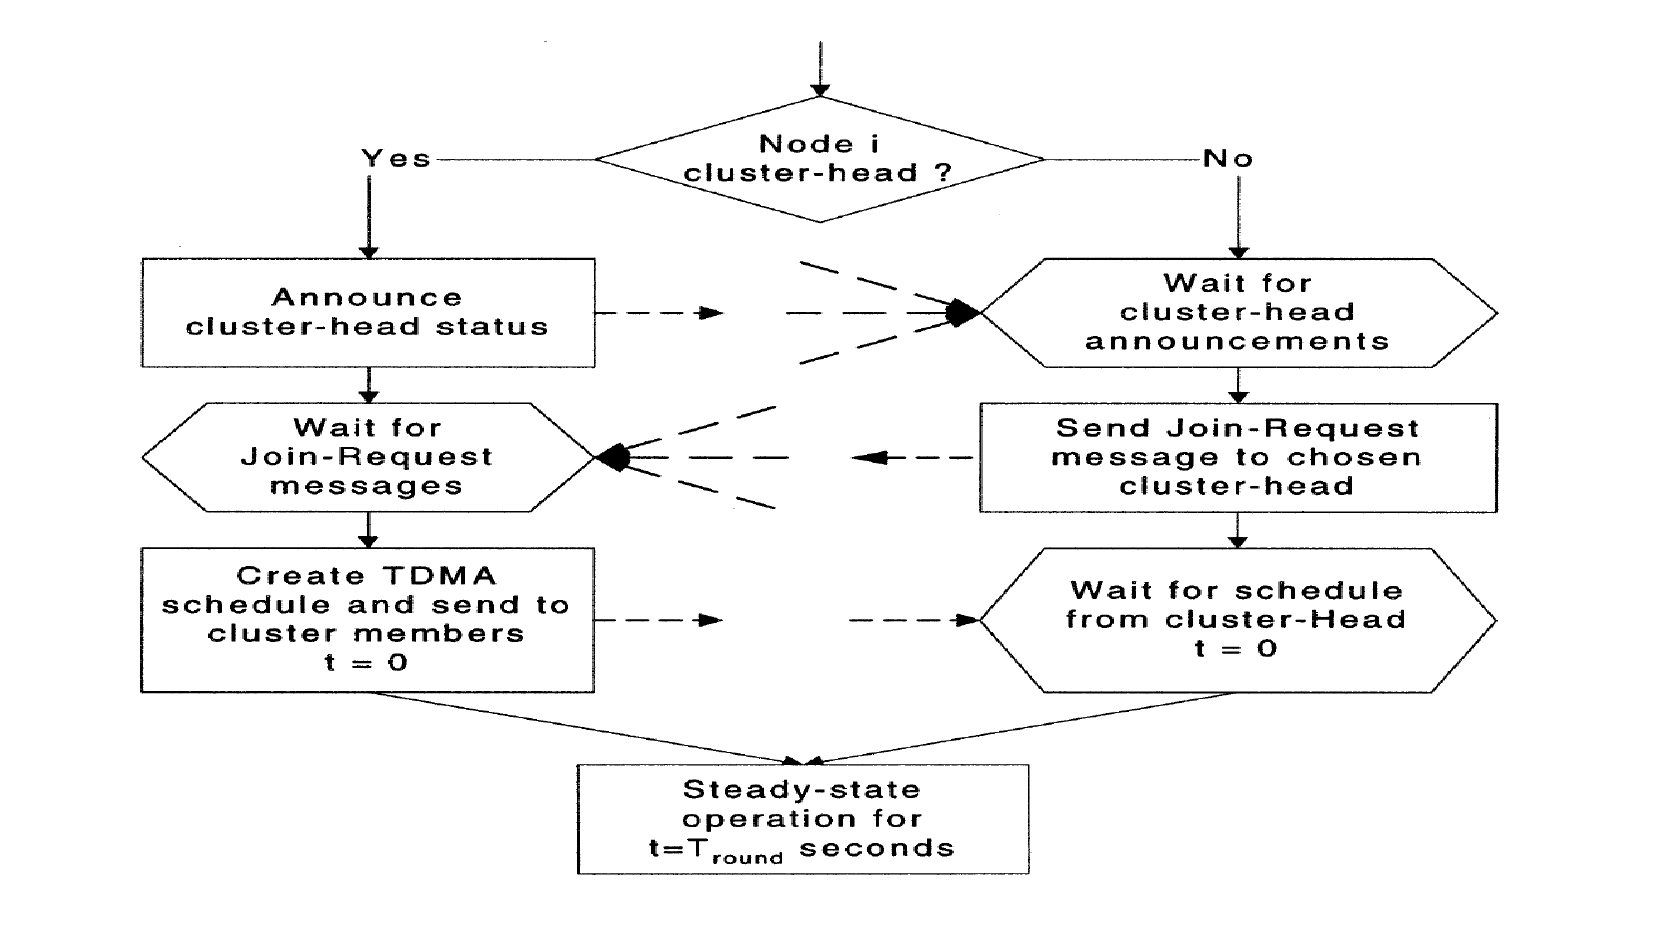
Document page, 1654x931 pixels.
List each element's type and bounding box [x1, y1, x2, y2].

picture [59, 23, 1595, 896]
